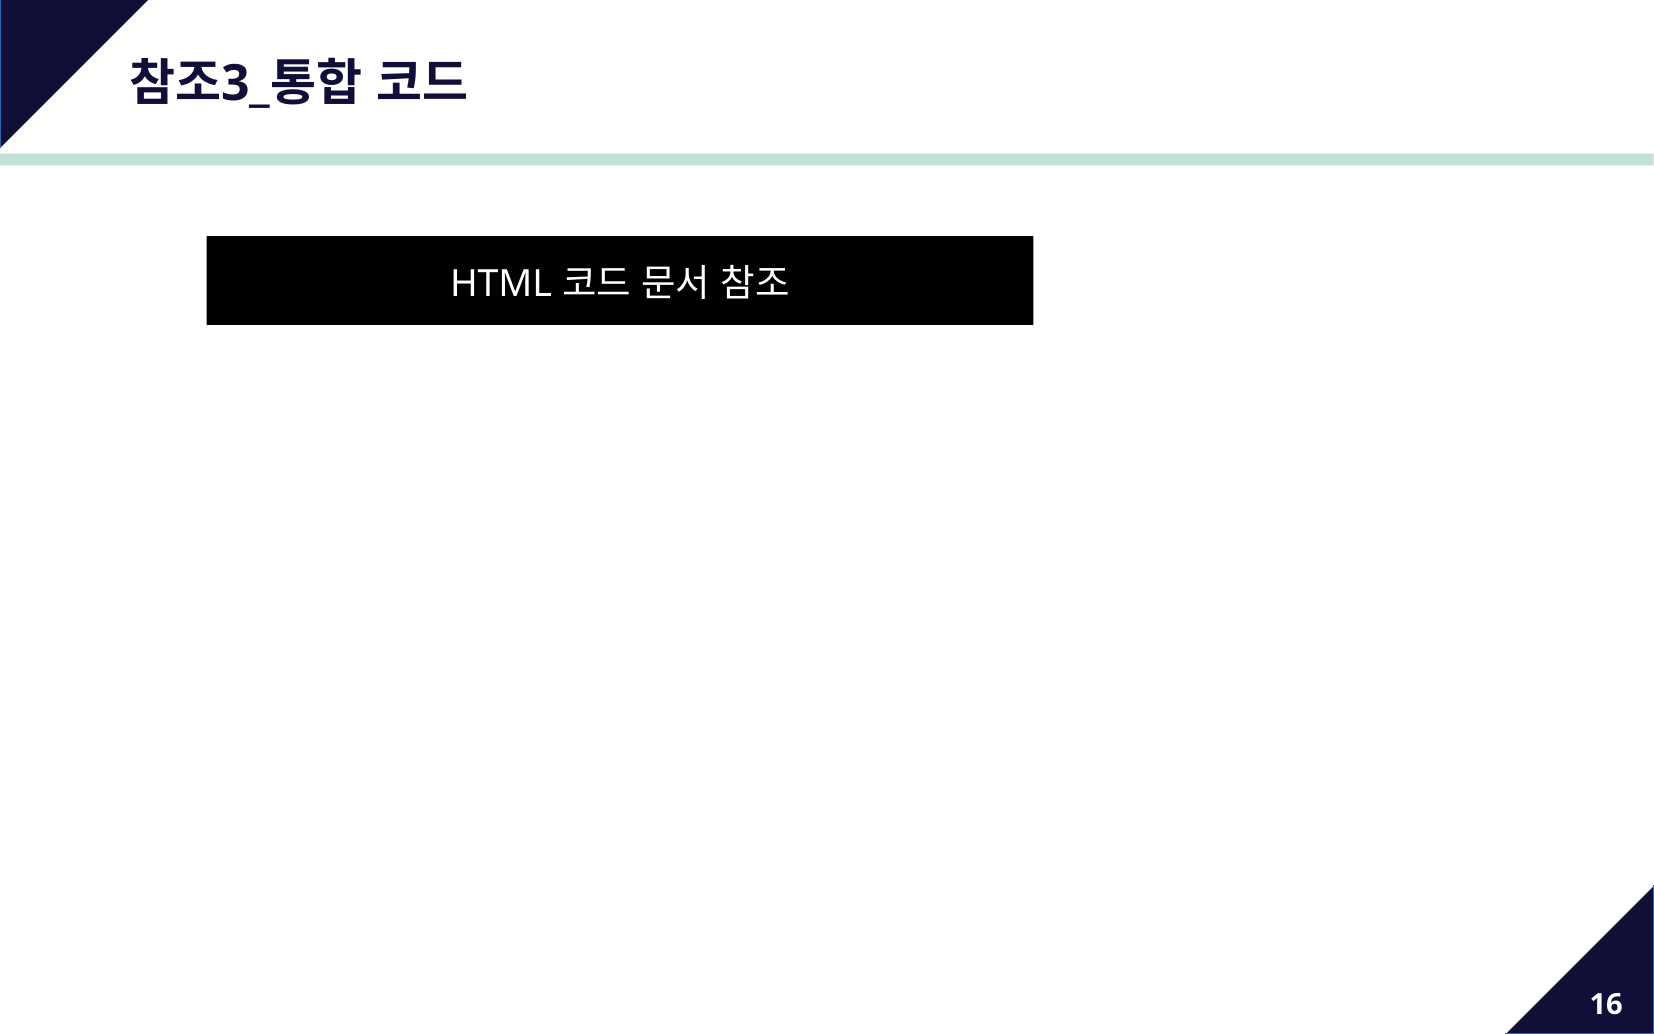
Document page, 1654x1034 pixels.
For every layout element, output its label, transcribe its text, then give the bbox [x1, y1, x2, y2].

title 참조3_통합 코드 [129, 41, 1618, 148]
text_box HTML 코드 문서 참조 [206, 236, 1034, 325]
text_box <숫자> [1559, 974, 1654, 1033]
